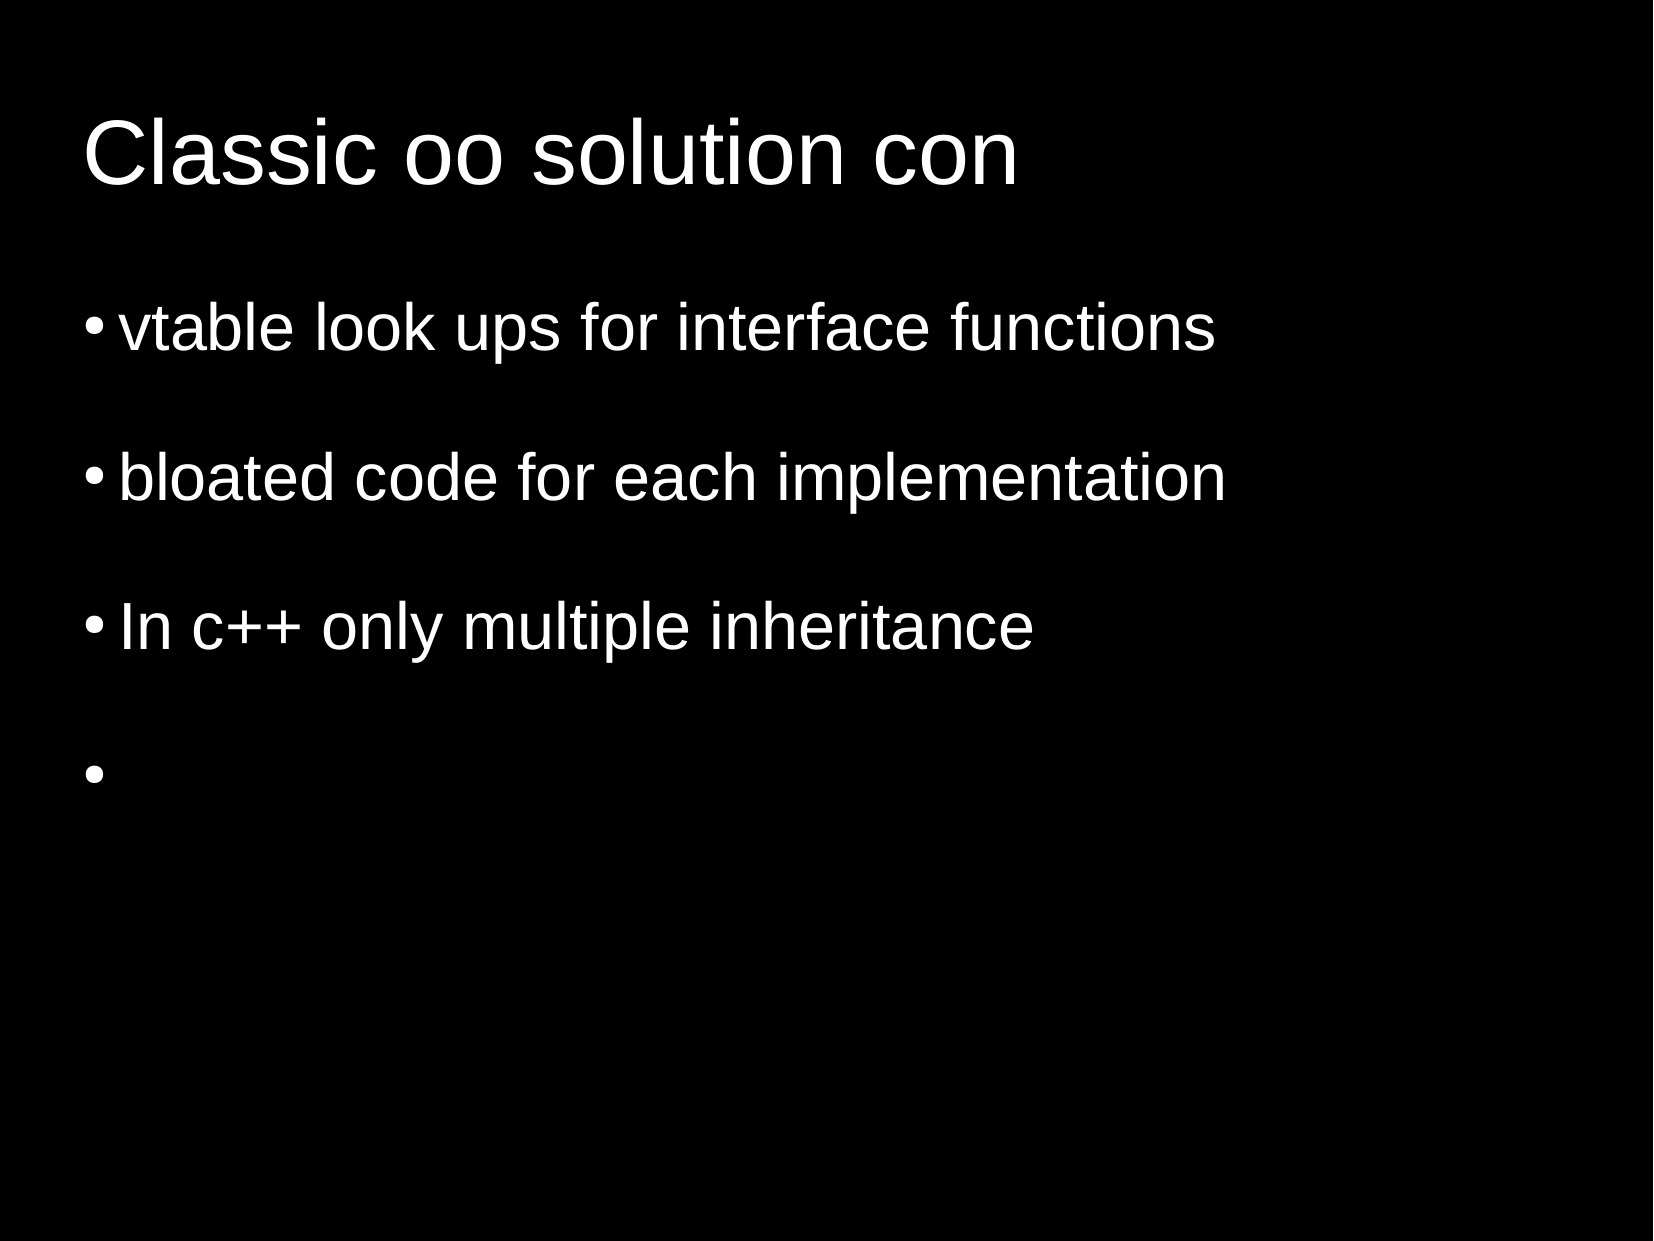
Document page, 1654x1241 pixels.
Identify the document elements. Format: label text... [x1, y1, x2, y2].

subtitle vtable look ups for interface functions bloated code for each implementation In c++ only multiple inheritance [82, 290, 1571, 1010]
title Classic oo solution con [82, 49, 1571, 257]
